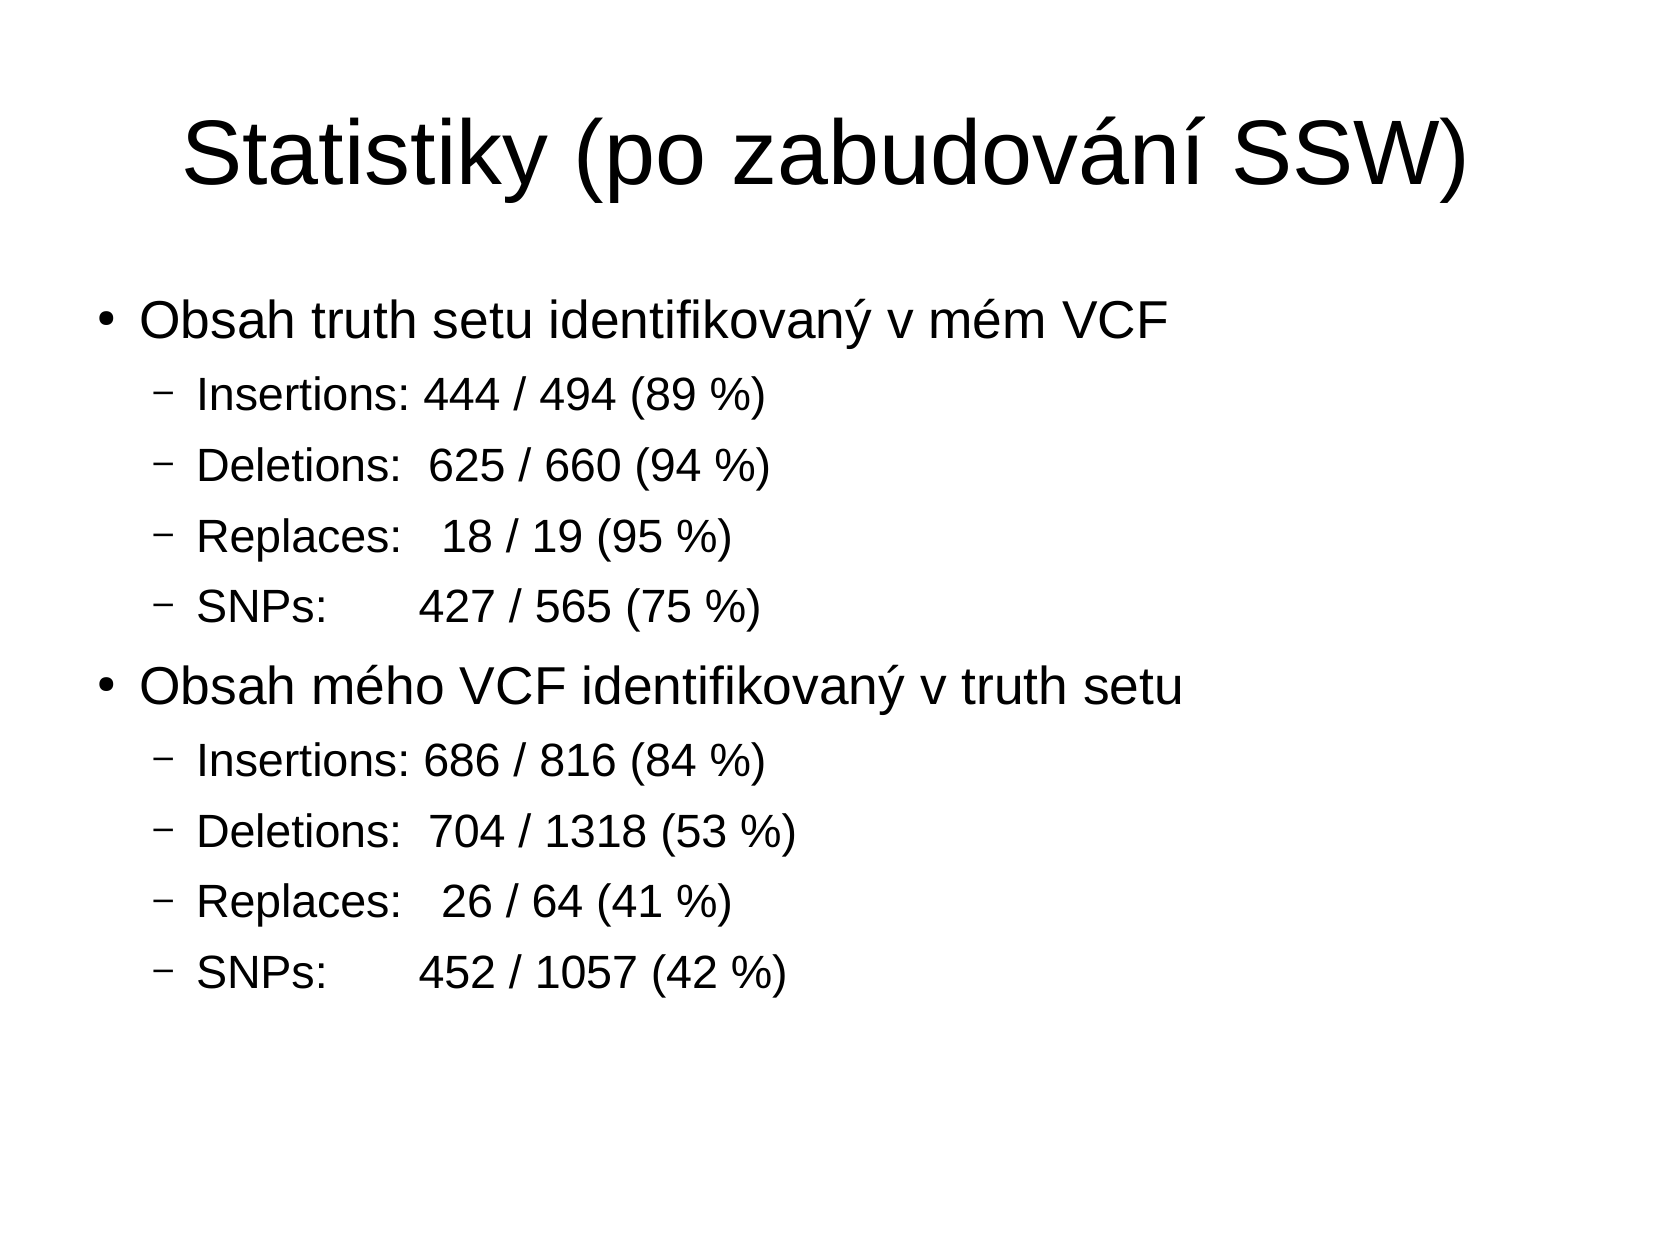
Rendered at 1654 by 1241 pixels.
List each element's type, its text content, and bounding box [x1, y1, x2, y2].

list Obsah truth setu identifikovaný v mém VCF Insertions: 444 / 494 (89 %) Deletions: 625 / 660 (94 %) Replaces: 18 / 19 (95 %) SNPs: 427 / 565 (75 %) Obsah mého VCF identifikovaný v truth setu Insertions: 686 / 816 (84 %) Deletions: 704 / 1318 (53 %) Replaces: 26 / 64 (41 %) SNPs: 452 / 1057 (42 %) [82, 290, 1571, 1010]
title Statistiky (po zabudování SSW) [82, 49, 1571, 257]
